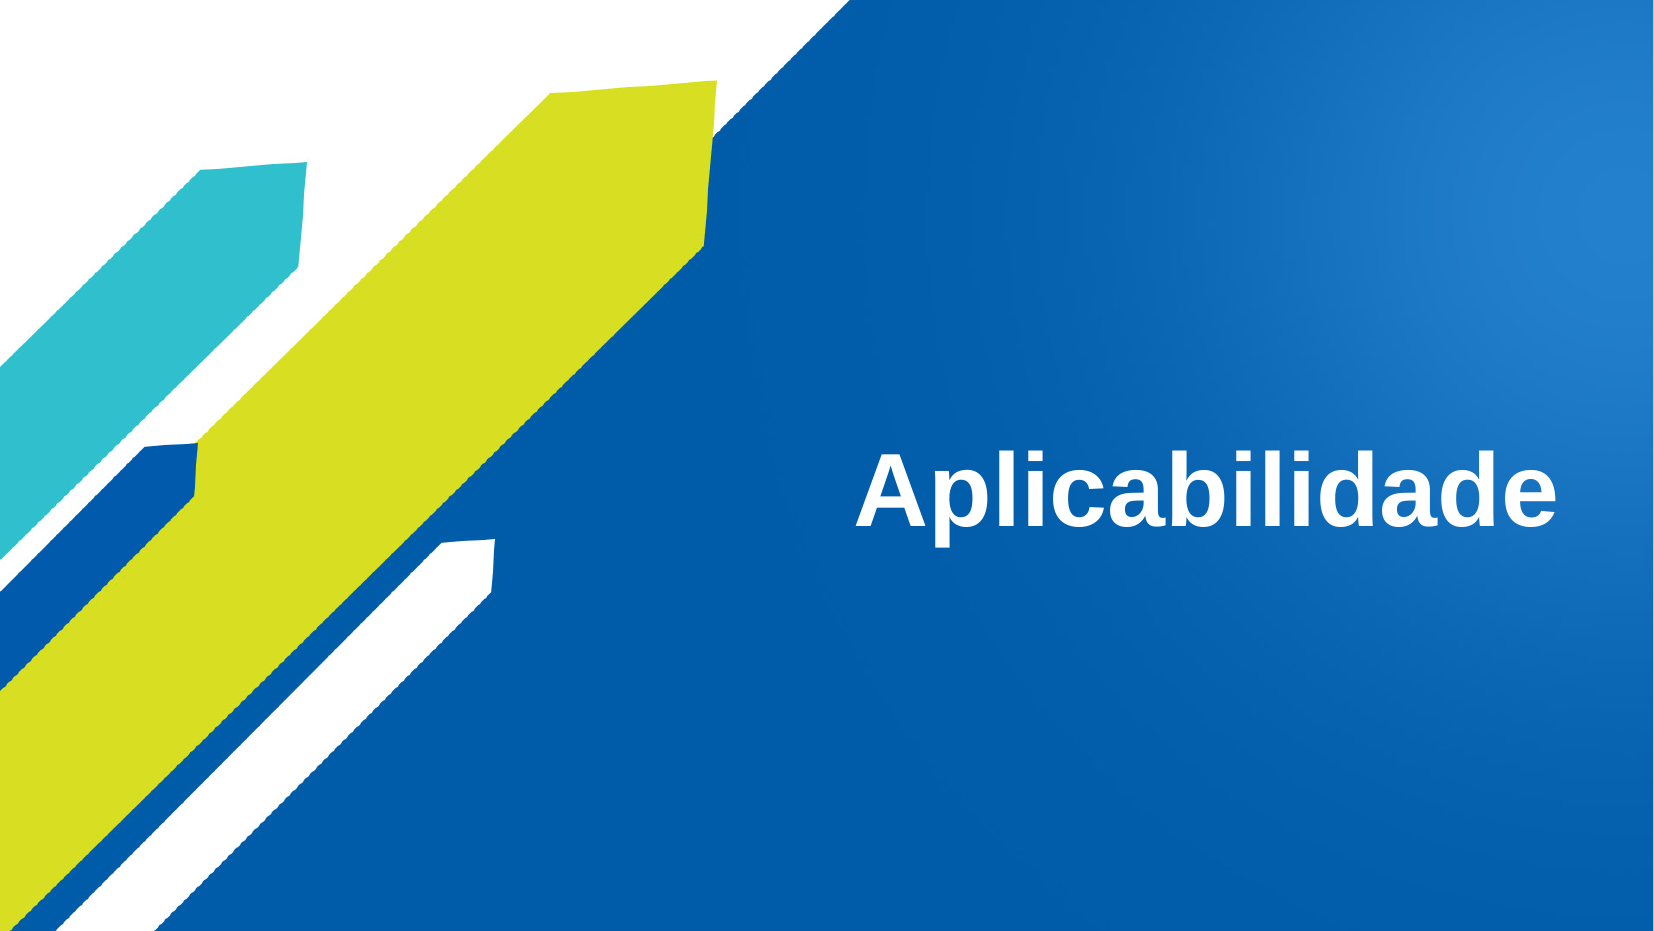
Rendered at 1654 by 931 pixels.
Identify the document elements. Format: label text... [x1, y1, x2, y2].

text_box Aplicabilidade [838, 425, 1630, 709]
picture [0, 0, 1654, 931]
